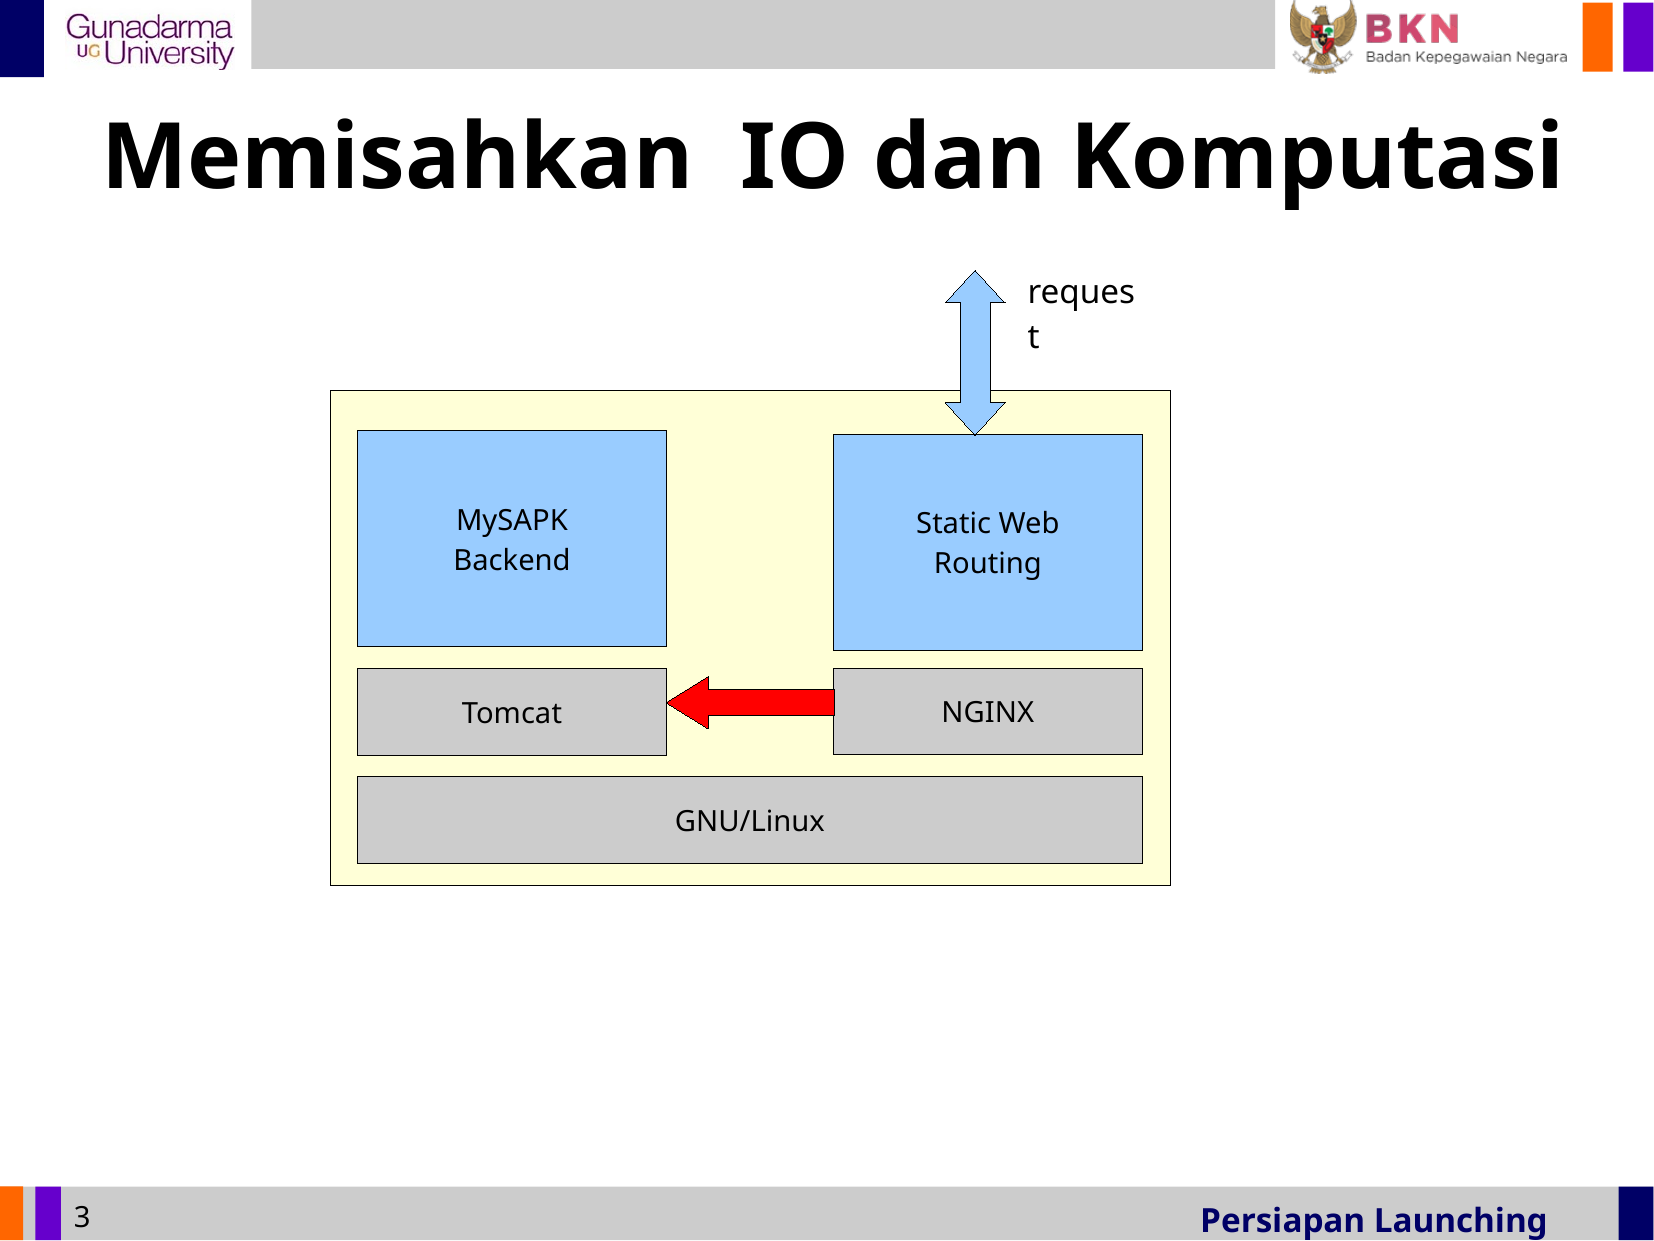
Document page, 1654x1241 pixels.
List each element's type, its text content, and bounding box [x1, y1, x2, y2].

text_box MySAPK Backend [357, 430, 667, 647]
title Memisahkan IO dan Komputasi [77, 90, 1591, 217]
text_box Static Web Routing [833, 434, 1143, 651]
text_box [330, 270, 1171, 886]
text_box GNU/Linux [357, 776, 1143, 864]
picture [1290, 0, 1567, 74]
text_box Tomcat [357, 668, 667, 756]
text_box NGINX [833, 668, 1143, 755]
text_box request [1012, 260, 1156, 316]
picture [65, 0, 235, 70]
